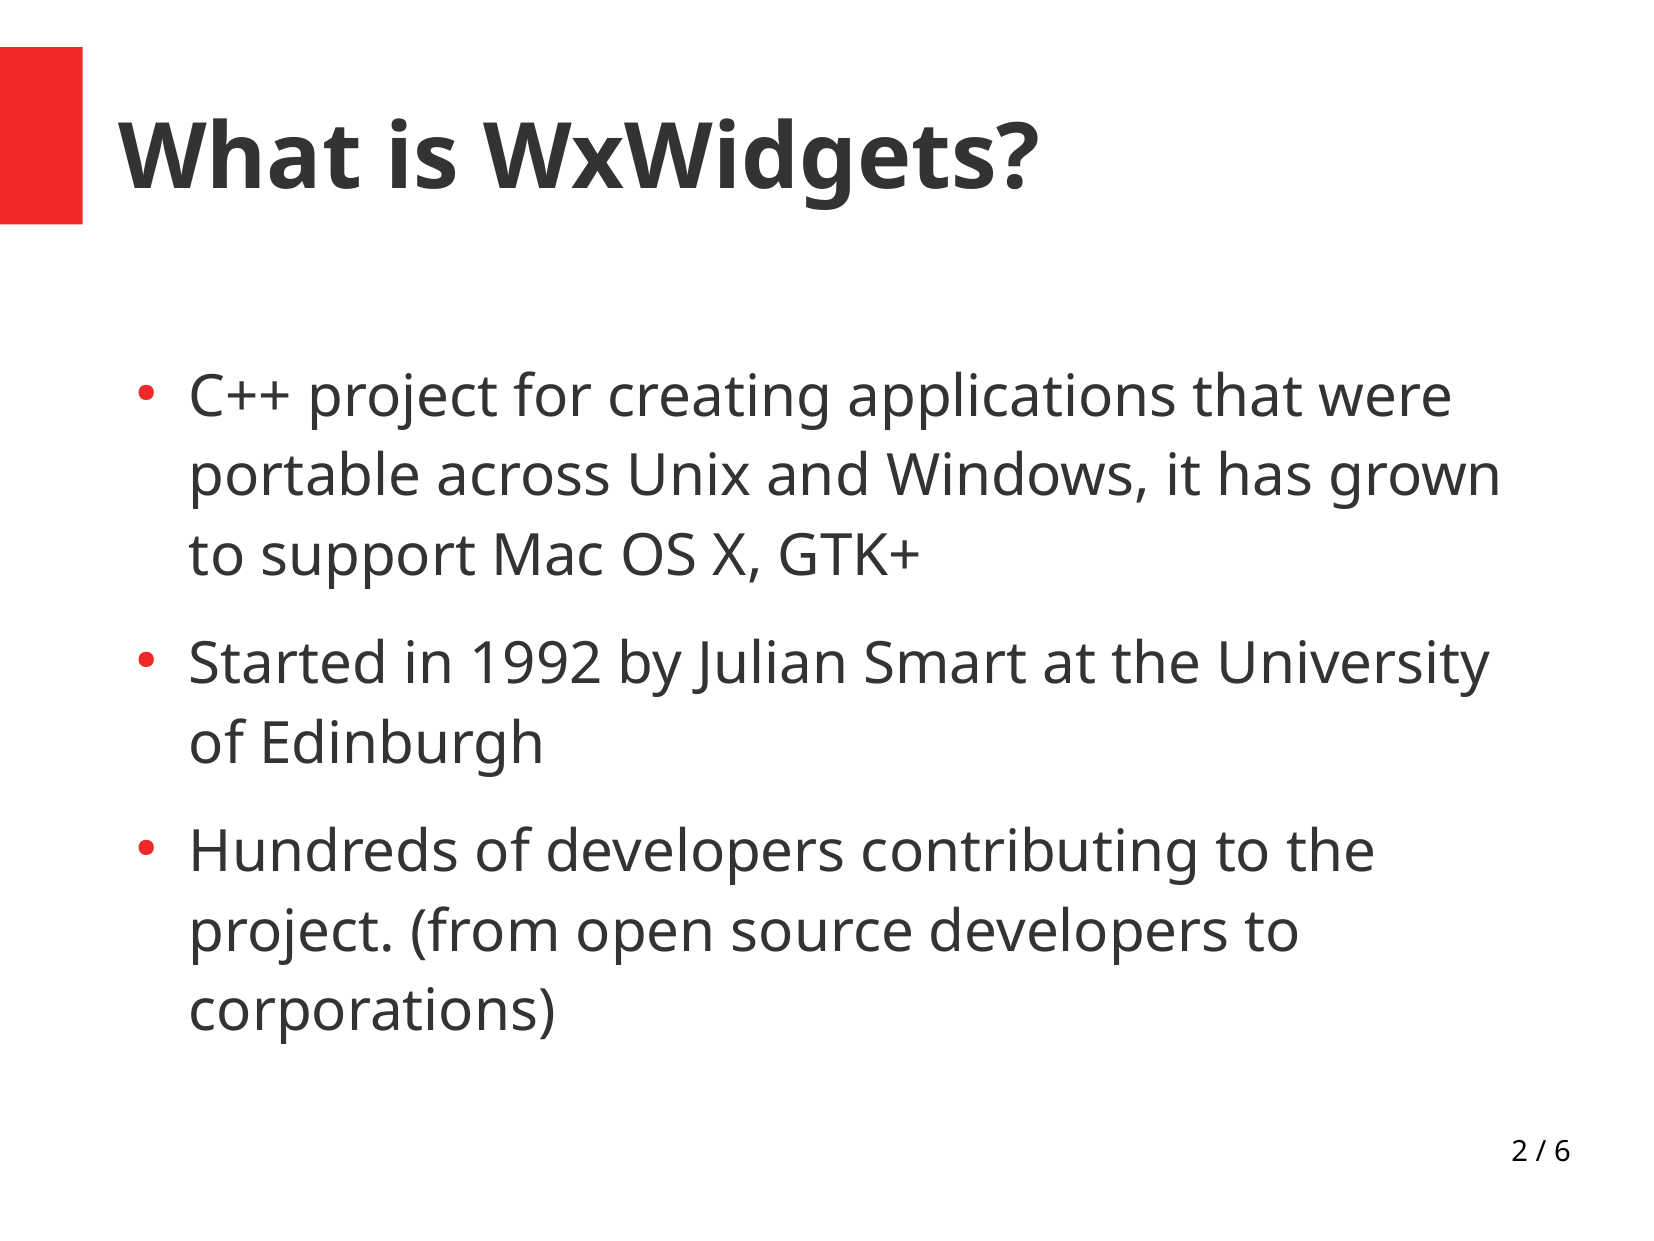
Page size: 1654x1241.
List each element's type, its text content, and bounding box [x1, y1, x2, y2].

list C++ project for creating applications that were portable across Unix and Windows, it has grown to support Mac OS X, GTK+ Started in 1992 by Julian Smart at the University of Edinburgh Hundreds of developers contributing to the project. (from open source developers to corporations) [118, 354, 1536, 1074]
title What is WxWidgets? [118, 49, 1571, 257]
